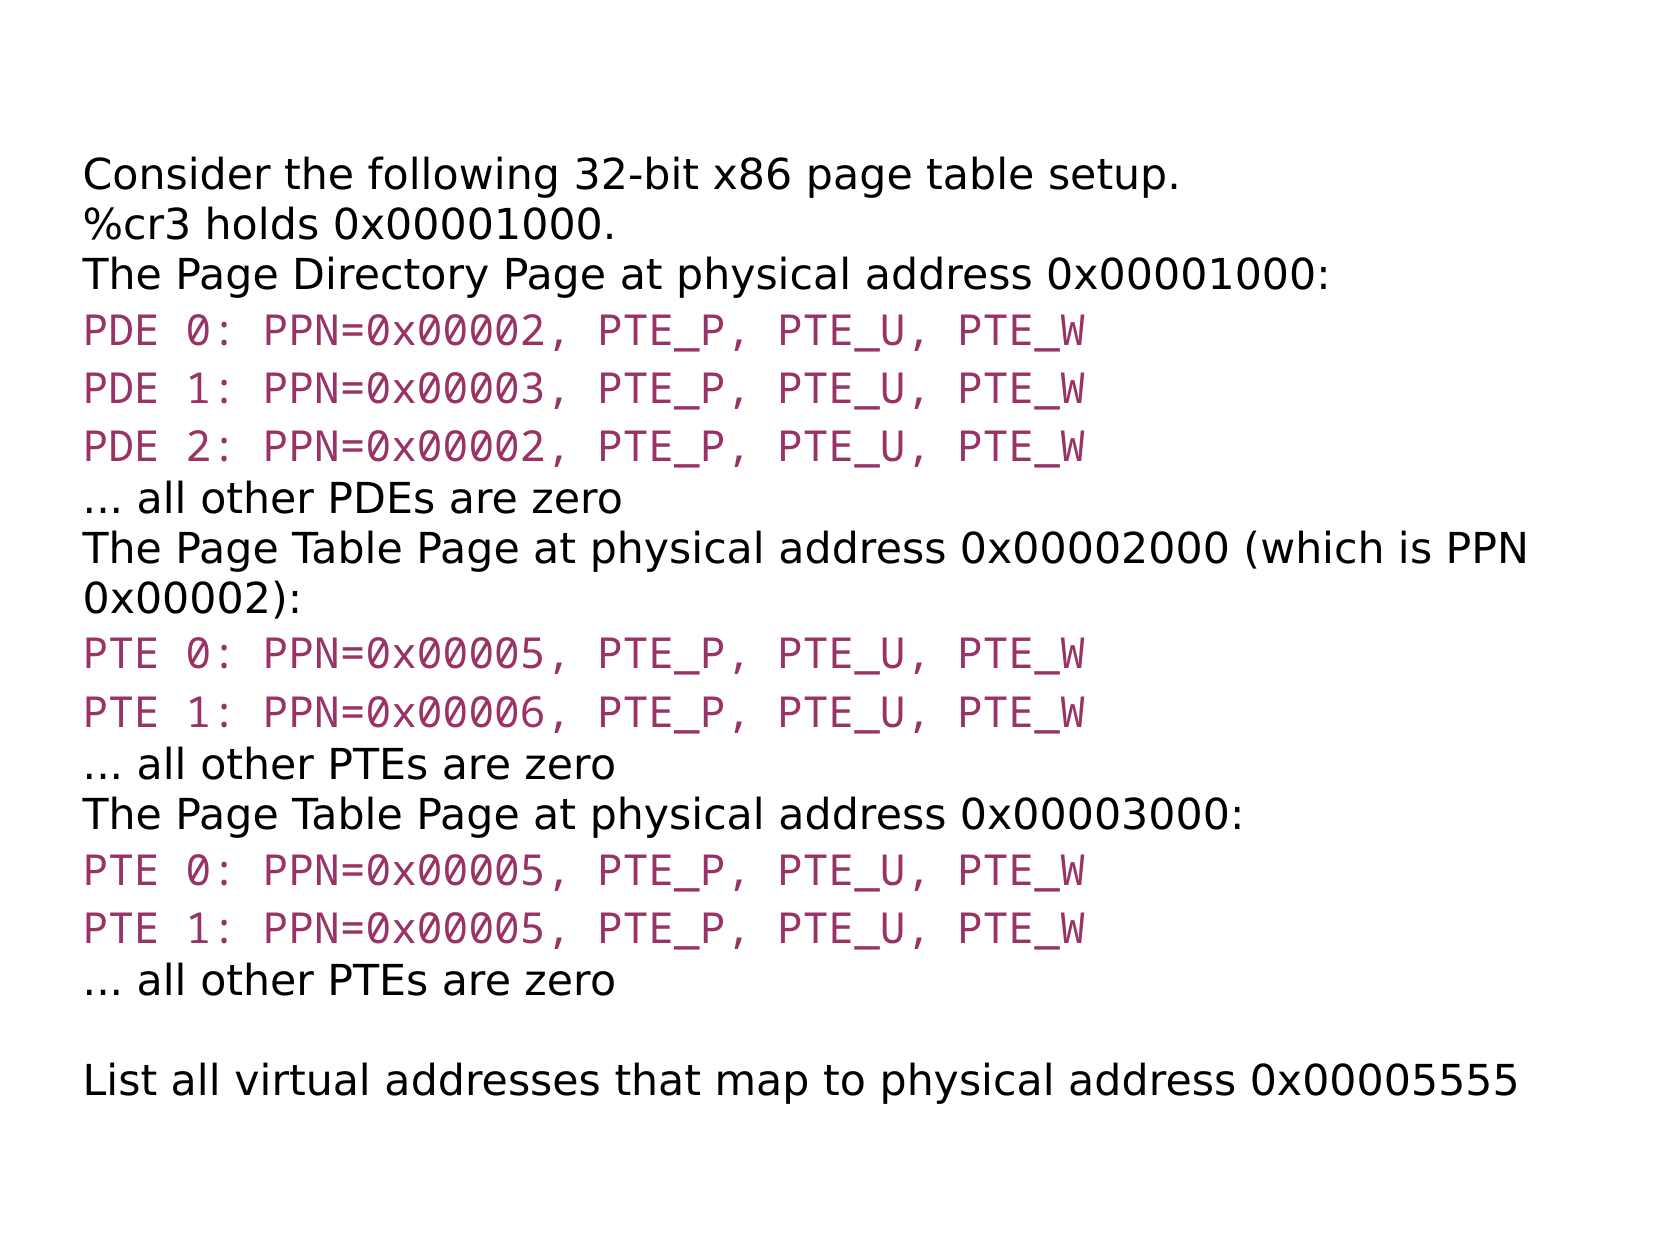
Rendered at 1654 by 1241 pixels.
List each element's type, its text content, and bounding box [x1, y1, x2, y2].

list Consider the following 32-bit x86 page table setup. %cr3 holds 0x00001000. The Page Directory Page at physical address 0x00001000: PDE 0: PPN=0x00002, PTE_P, PTE_U, PTE_W PDE 1: PPN=0x00003, PTE_P, PTE_U, PTE_W PDE 2: PPN=0x00002, PTE_P, PTE_U, PTE_W ... all other PDEs are zero The Page Table Page at physical address 0x00002000 (which is PPN 0x00002): PTE 0: PPN=0x00005, PTE_P, PTE_U, PTE_W PTE 1: PPN=0x00006, PTE_P, PTE_U, PTE_W ... all other PTEs are zero The Page Table Page at physical address 0x00003000: PTE 0: PPN=0x00005, PTE_P, PTE_U, PTE_W PTE 1: PPN=0x00005, PTE_P, PTE_U, PTE_W ... all other PTEs are zero List all virtual addresses that map to physical address 0x00005555 [82, 150, 1571, 1109]
